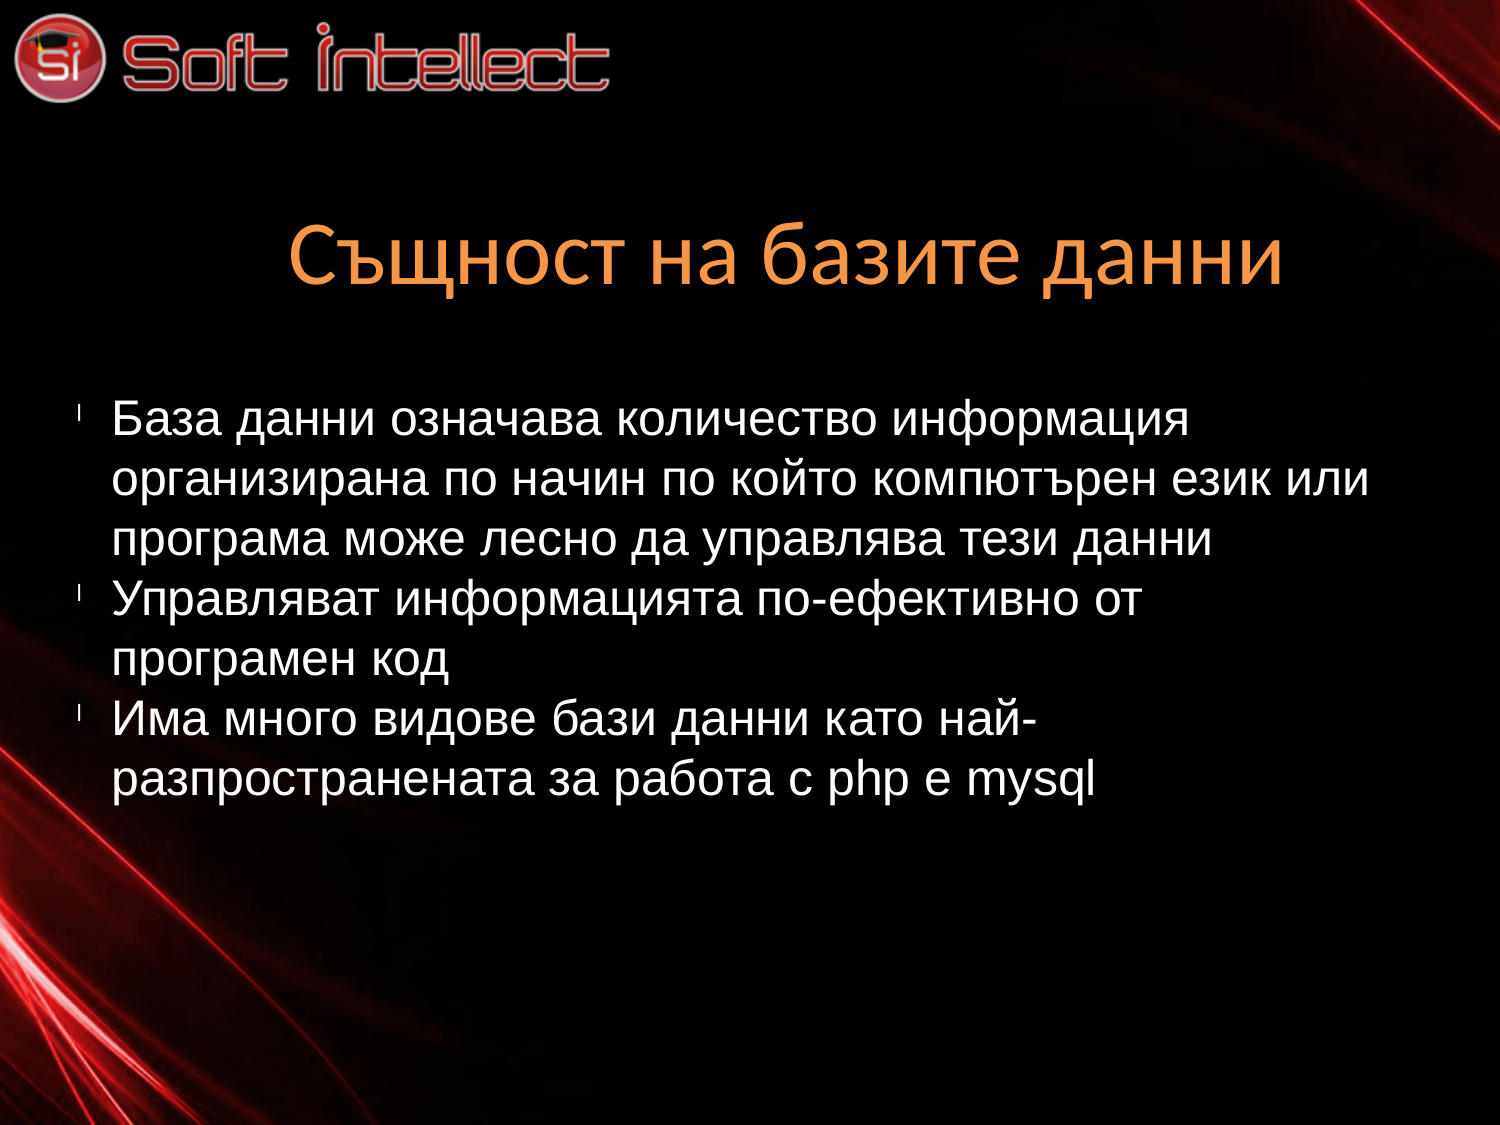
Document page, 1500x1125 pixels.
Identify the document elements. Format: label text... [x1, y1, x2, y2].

text_box База данни означава количество информация организирана по начин по който компютърен език или програма може лесно да управлява тези данни Управляват информацията по-ефективно от програмен код Има много видове бази данни като най-разпространената за работа с php е mysql [61, 378, 1396, 1125]
picture [0, 0, 1500, 1125]
text_box Същност на базите данни [150, 127, 1425, 369]
